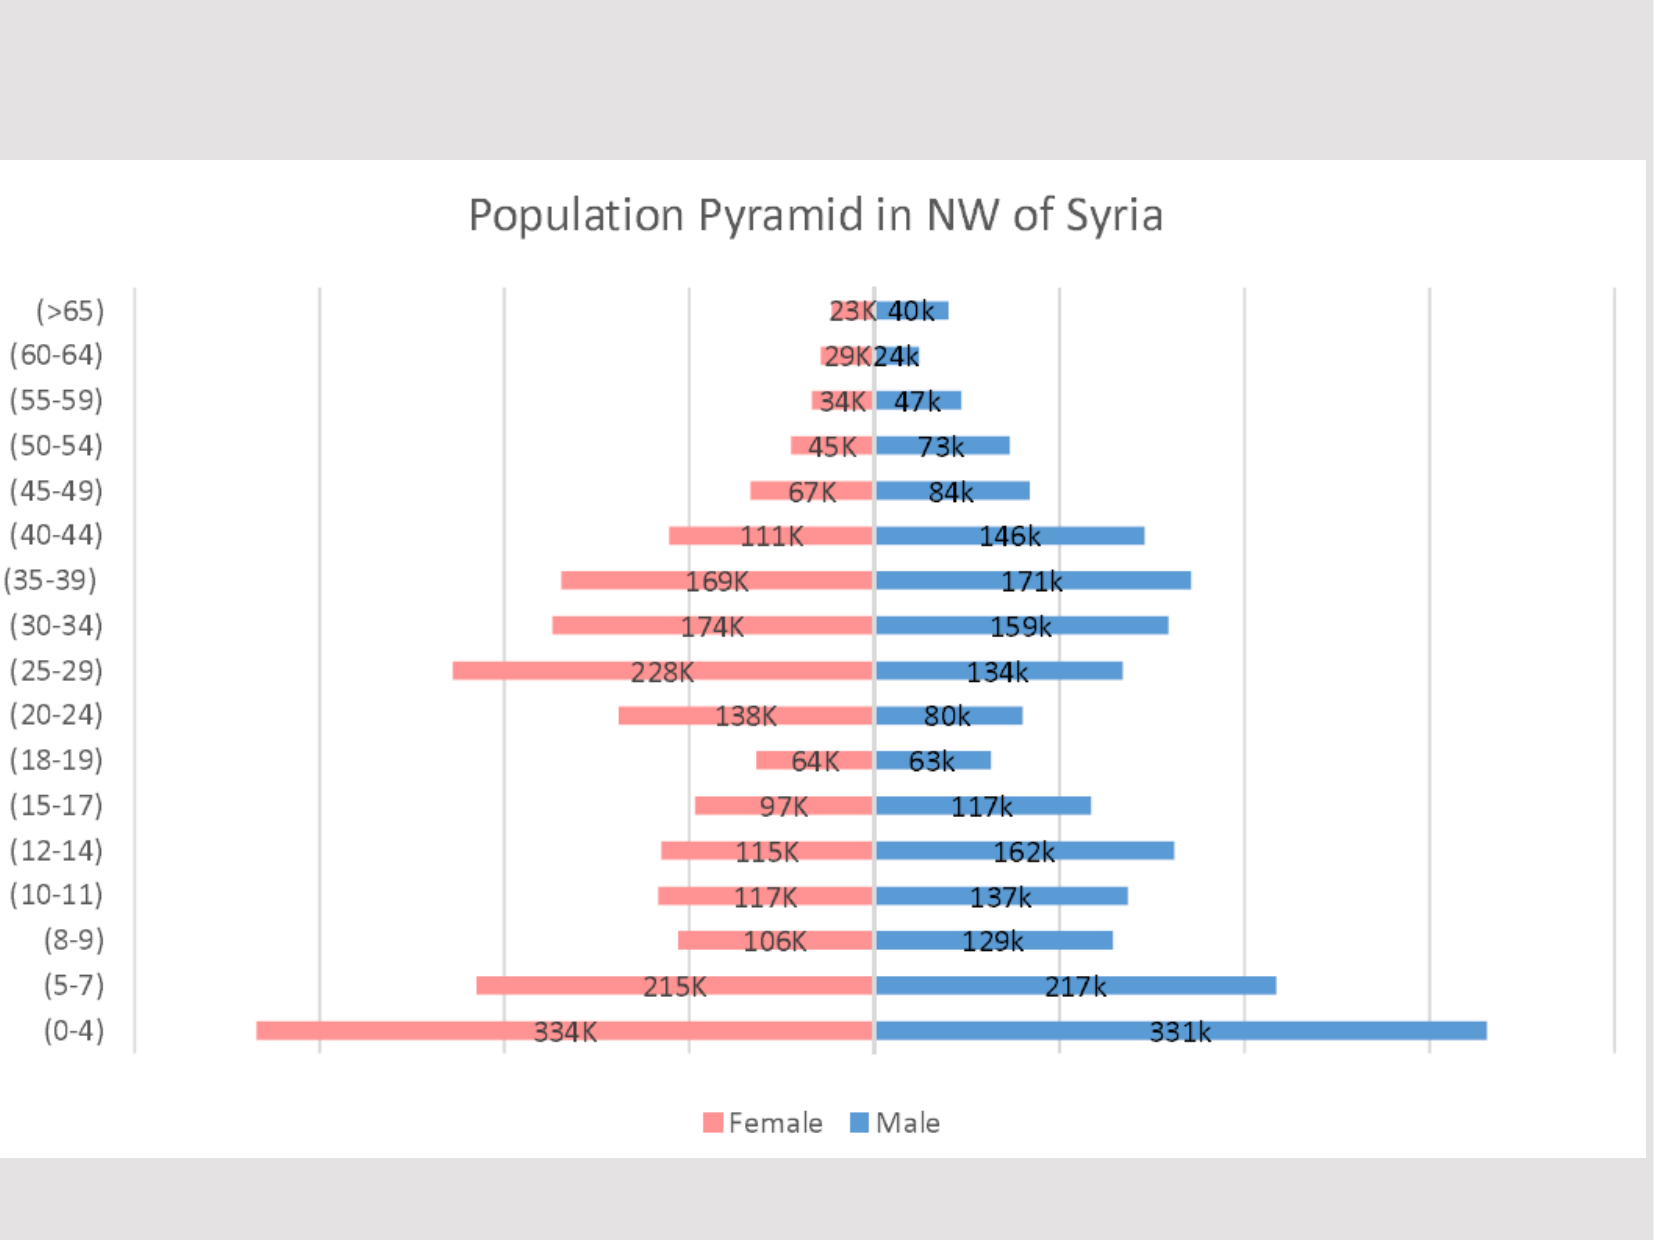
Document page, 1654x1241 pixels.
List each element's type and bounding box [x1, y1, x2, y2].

picture [0, 160, 1646, 1158]
